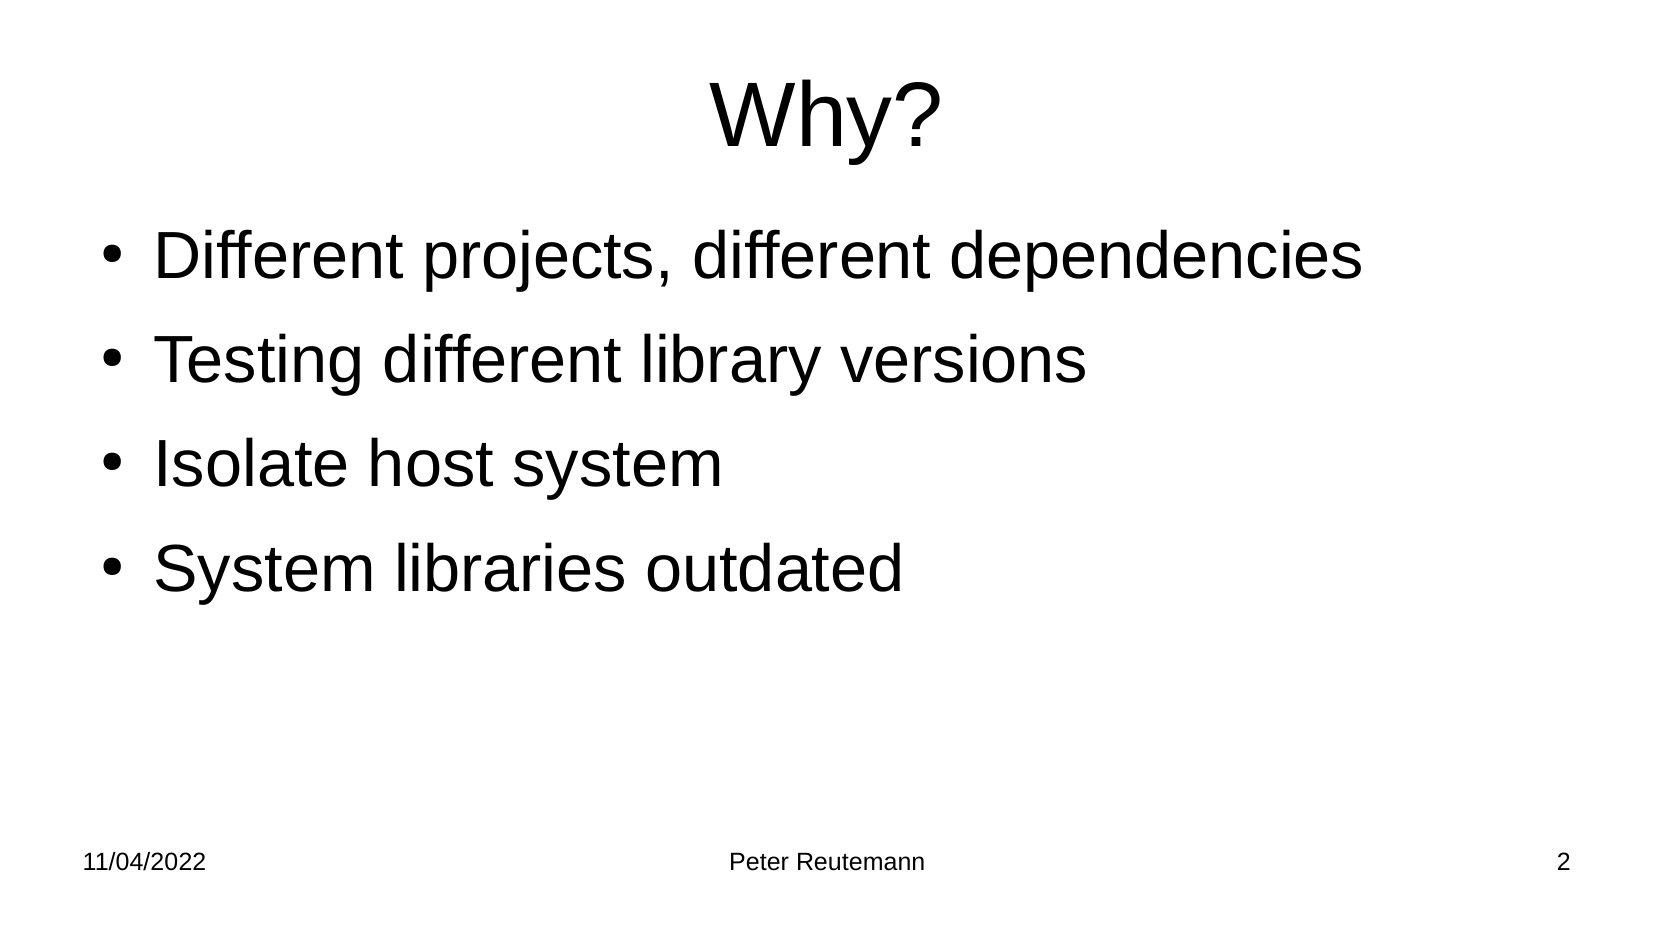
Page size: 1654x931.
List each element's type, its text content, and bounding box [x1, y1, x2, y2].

list Different projects, different dependencies Testing different library versions Isolate host system System libraries outdated [82, 217, 1571, 758]
title Why? [82, 37, 1571, 193]
